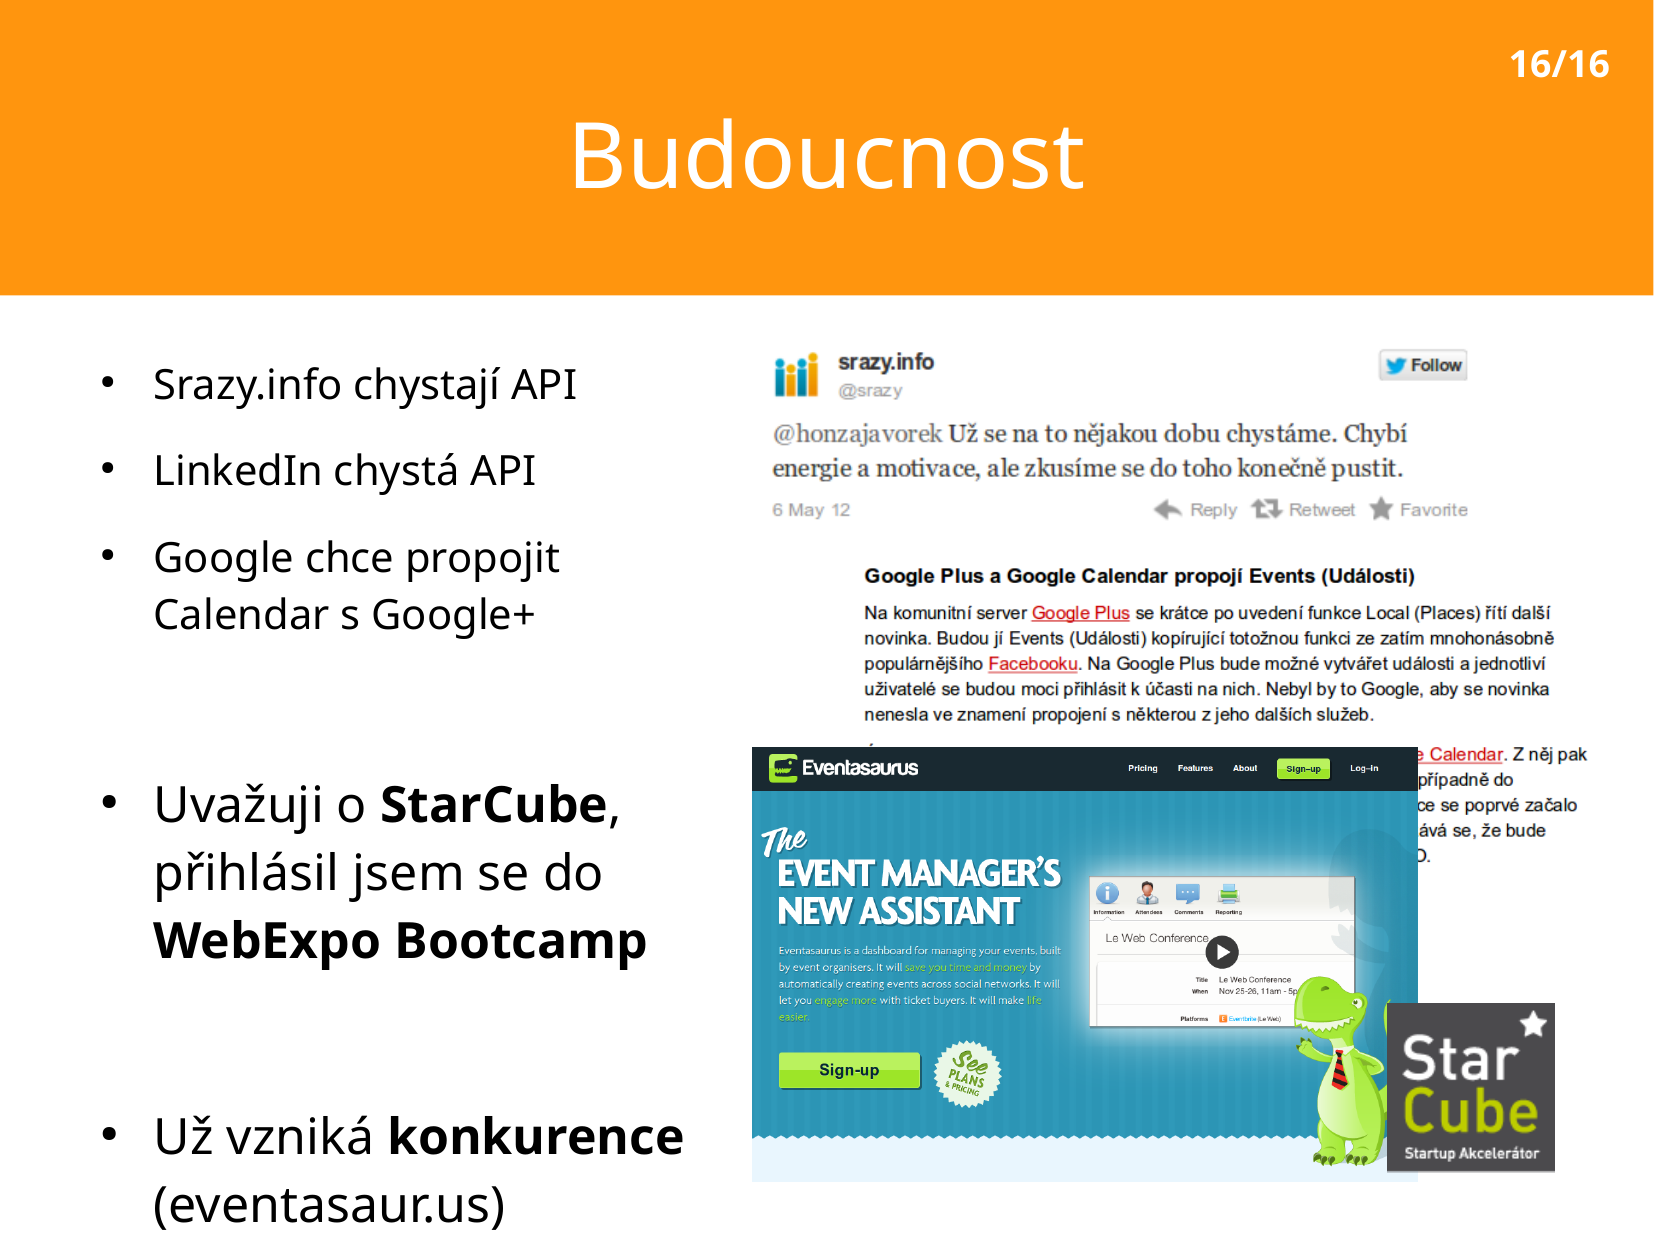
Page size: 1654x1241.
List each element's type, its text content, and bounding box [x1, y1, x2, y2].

text_box [0, 0, 1654, 296]
list Srazy.info chystají API LinkedIn chystá API Google chce propojit Calendar s Google+ Uvažuji o StarCube, přihlásil jsem se do WebExpo Bootcamp Už vzniká konkurence (eventasaur.us) [82, 354, 709, 1182]
picture [765, 340, 1477, 532]
title Budoucnost [82, 49, 1571, 257]
picture [752, 560, 1595, 1182]
text_box 16/16 [1493, 29, 1629, 89]
